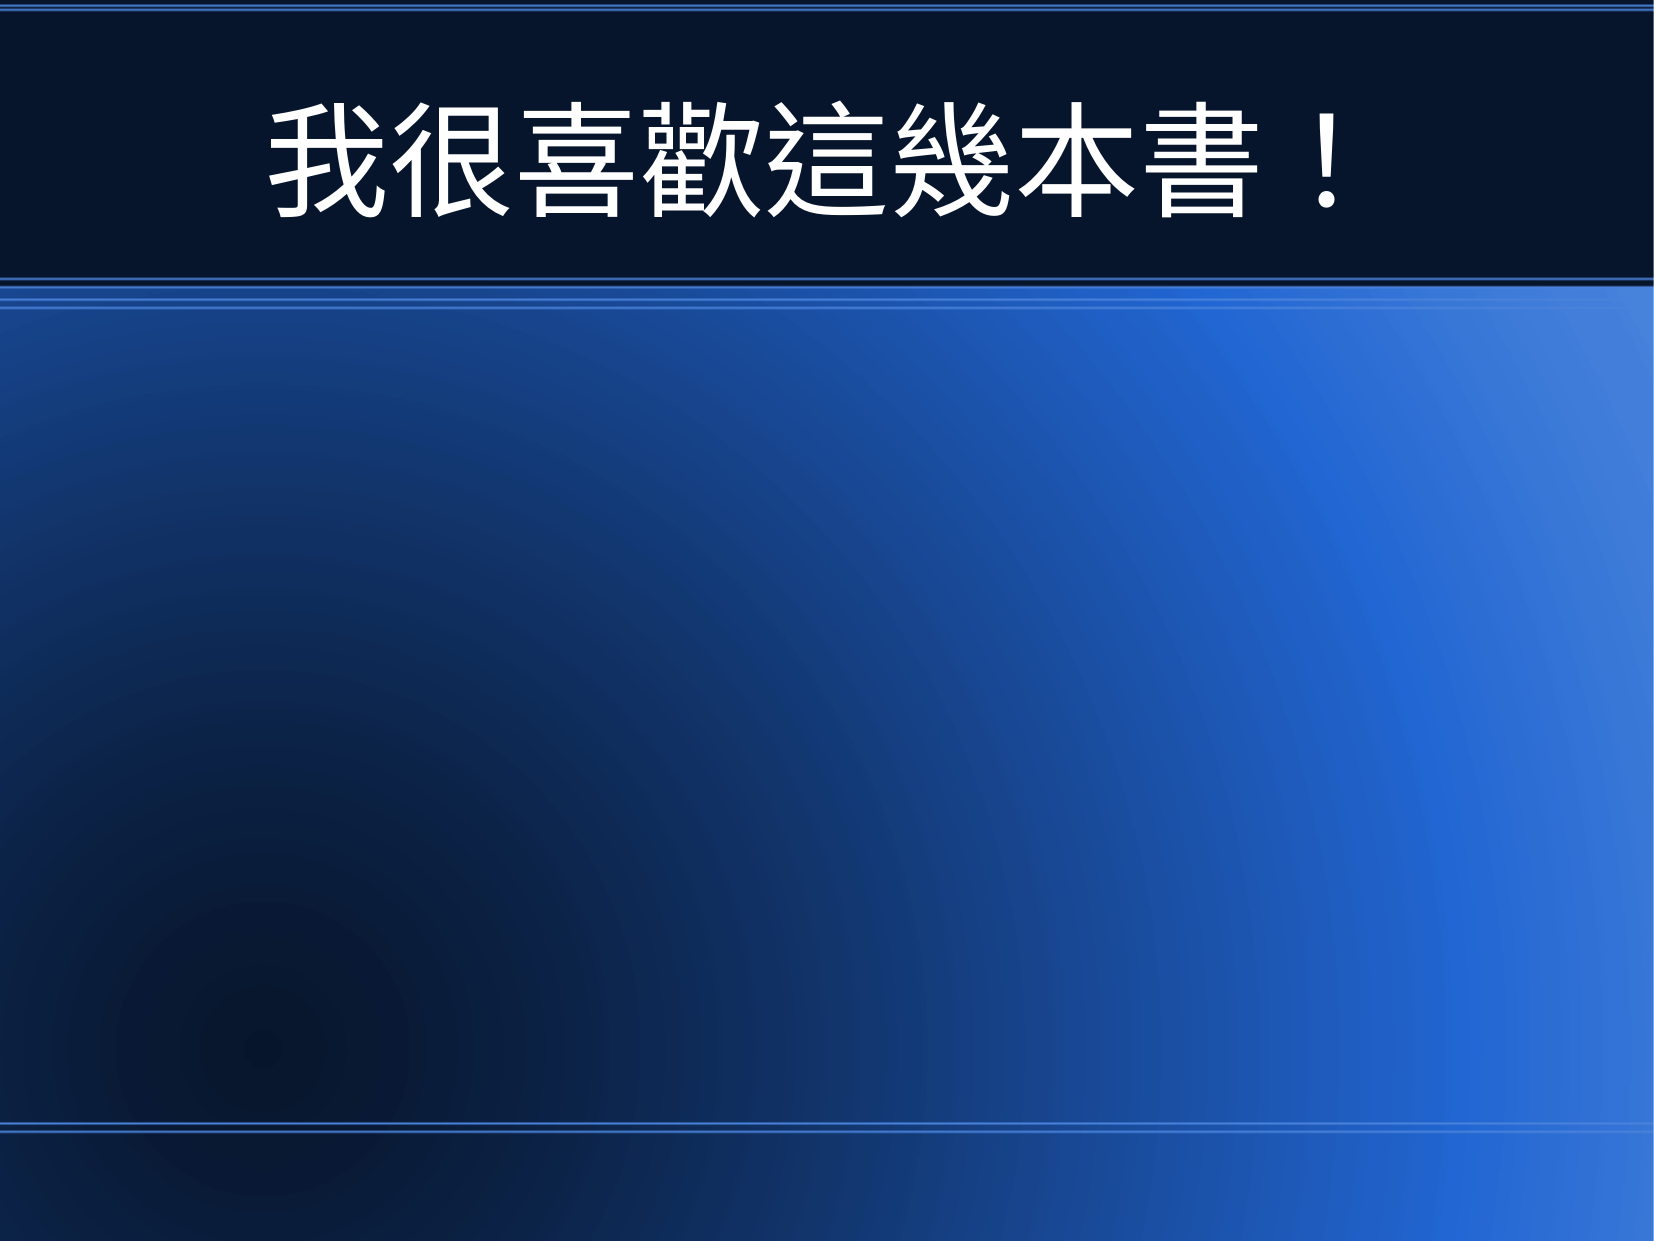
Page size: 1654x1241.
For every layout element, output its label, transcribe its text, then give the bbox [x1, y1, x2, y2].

picture [0, 0, 1654, 1241]
title 我很喜歡這幾本書！ [82, 49, 1571, 257]
